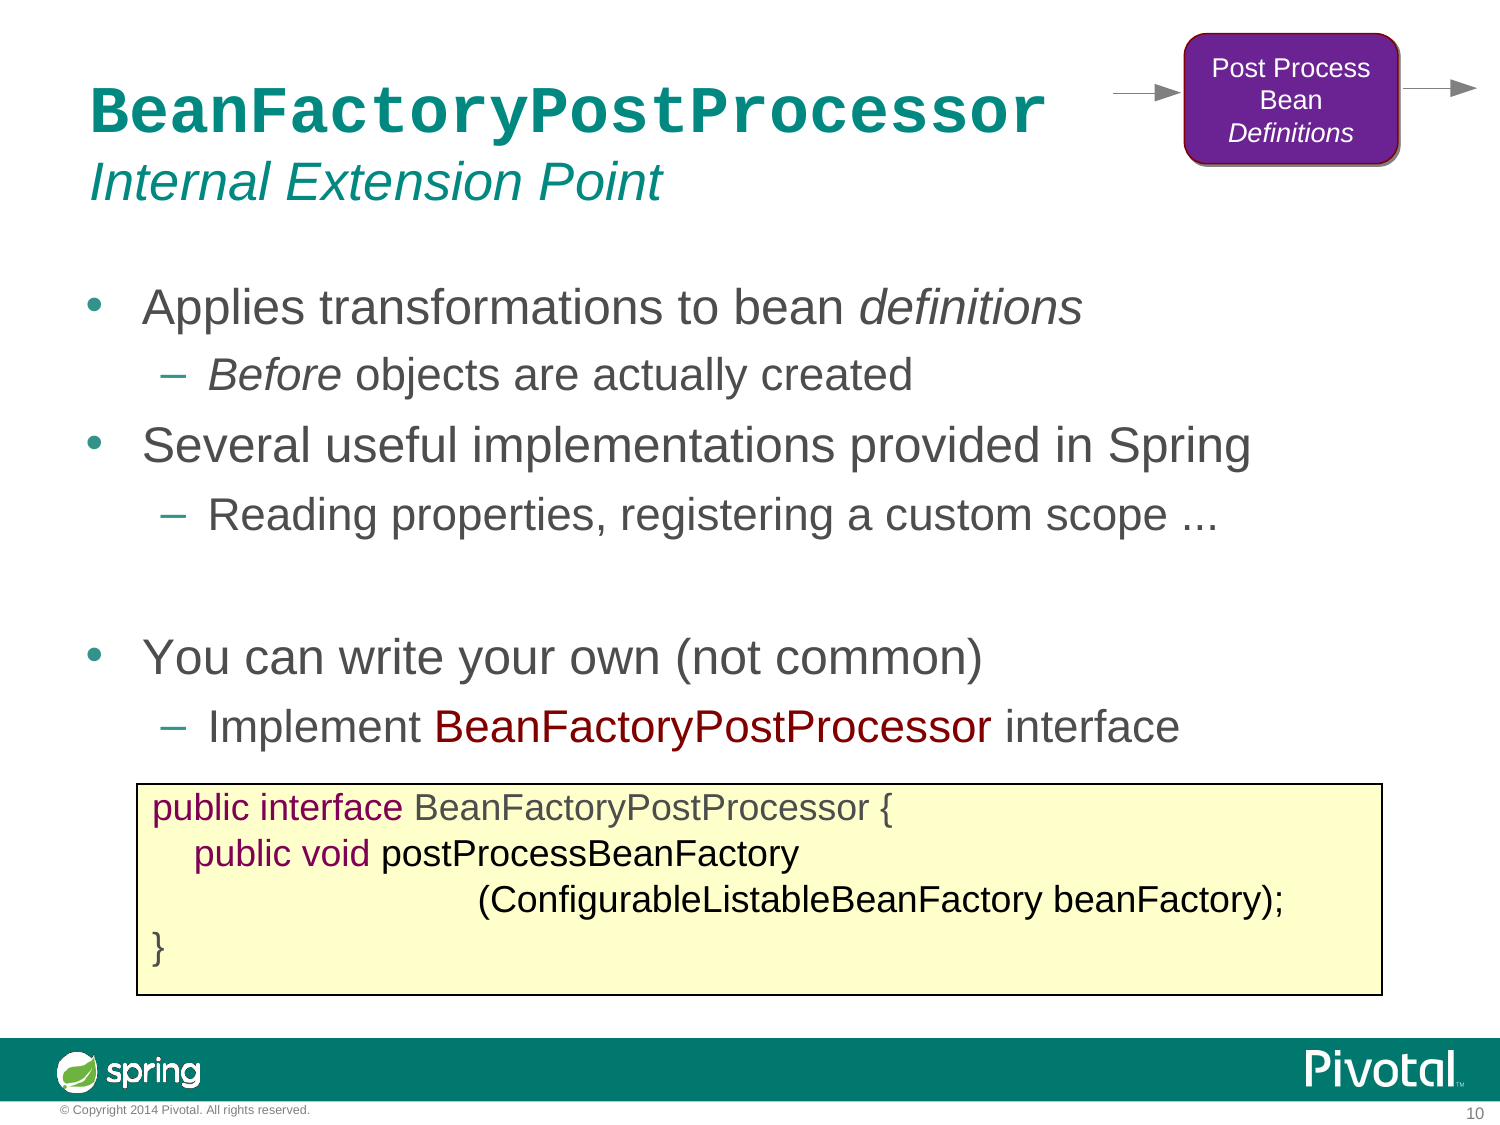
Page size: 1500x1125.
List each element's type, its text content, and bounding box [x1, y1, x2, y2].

list Applies transformations to bean definitions Before objects are actually created Several useful implementations provided in Spring Reading properties, registering a custom scope ... You can write your own (not common) Implement BeanFactoryPostProcessor interface [70, 266, 1421, 1010]
text_box Post Process Bean Definitions [1184, 33, 1398, 164]
picture [1306, 1050, 1464, 1087]
picture [32, 1041, 210, 1103]
text_box public interface BeanFactoryPostProcessor { public void postProcessBeanFactory (ConfigurableListableBeanFactory beanFactory); } [137, 783, 1383, 995]
title BeanFactoryPostProcessor Internal Extension Point [75, 45, 1426, 233]
